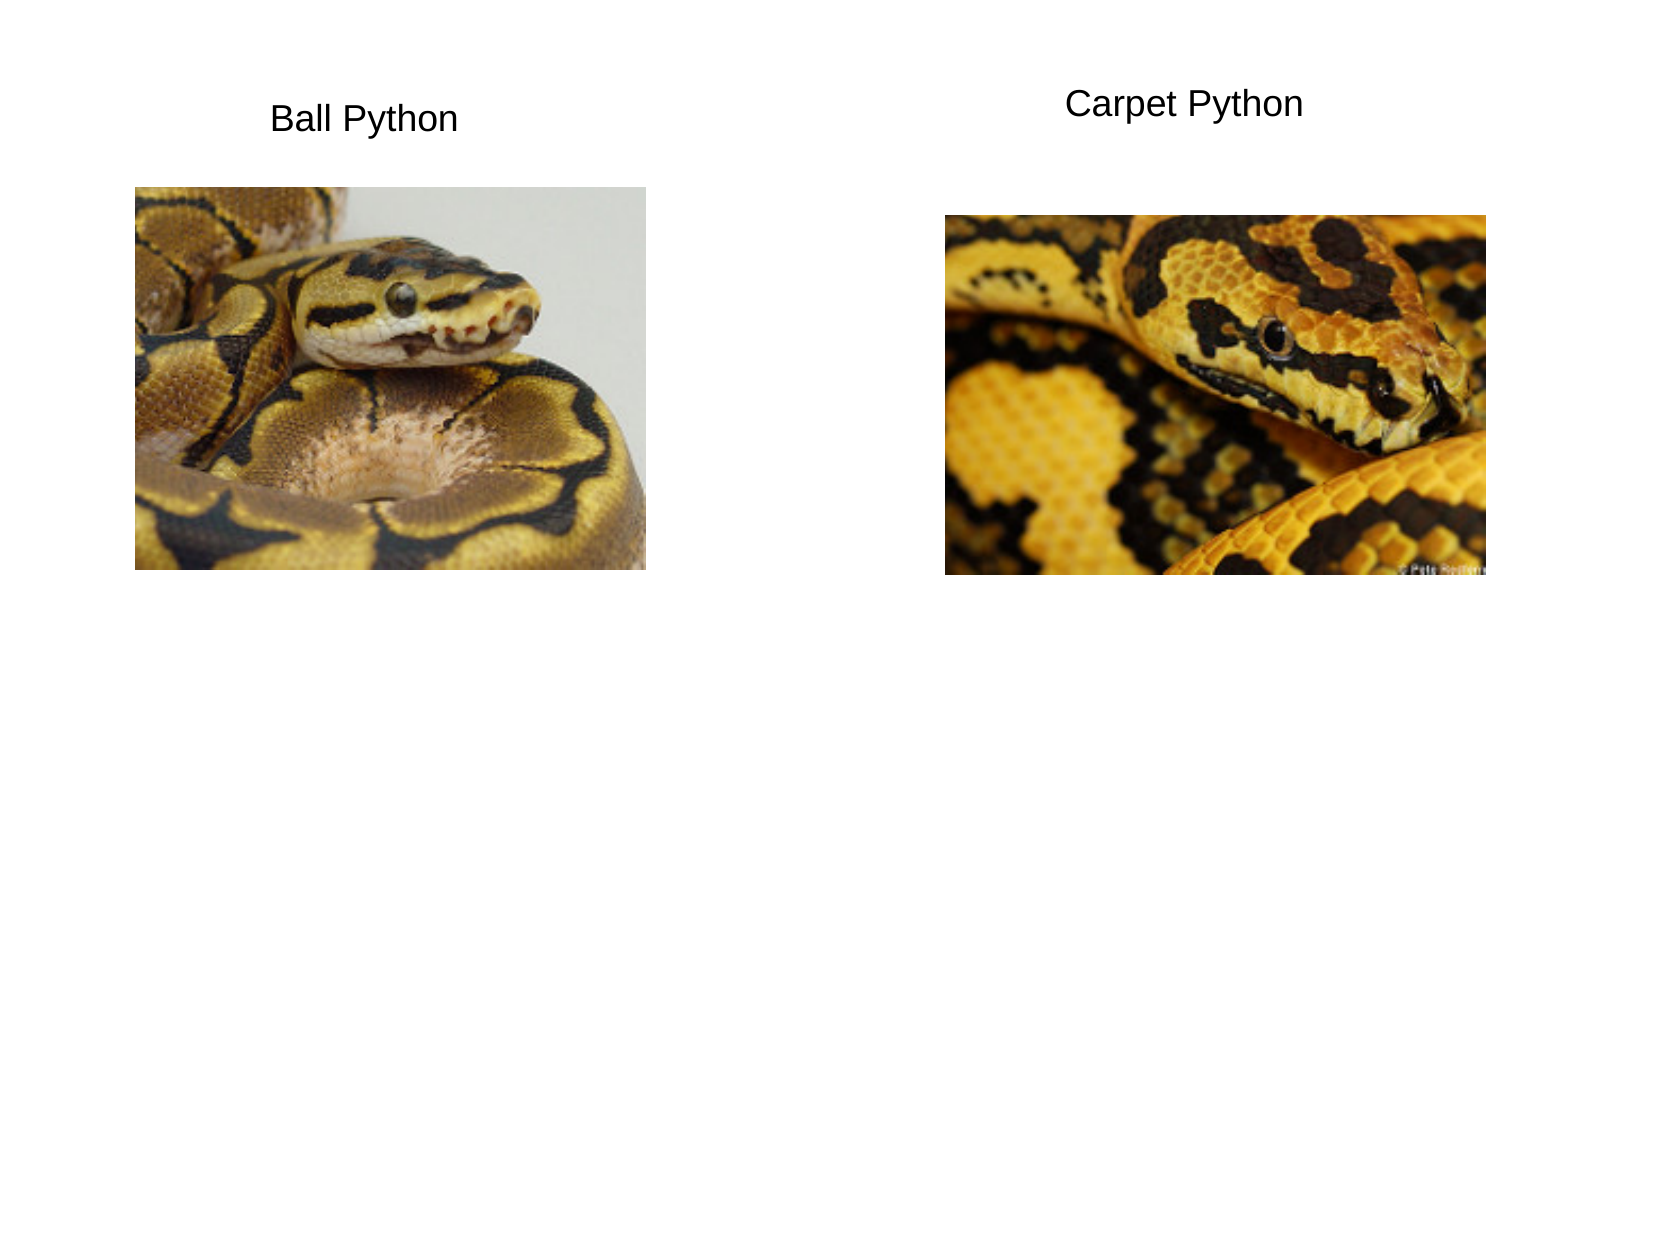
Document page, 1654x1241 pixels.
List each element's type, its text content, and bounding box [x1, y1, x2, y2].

picture [135, 187, 646, 571]
text_box Ball Python [255, 90, 646, 147]
text_box Carpet Python [1050, 75, 1486, 132]
picture [945, 215, 1486, 575]
